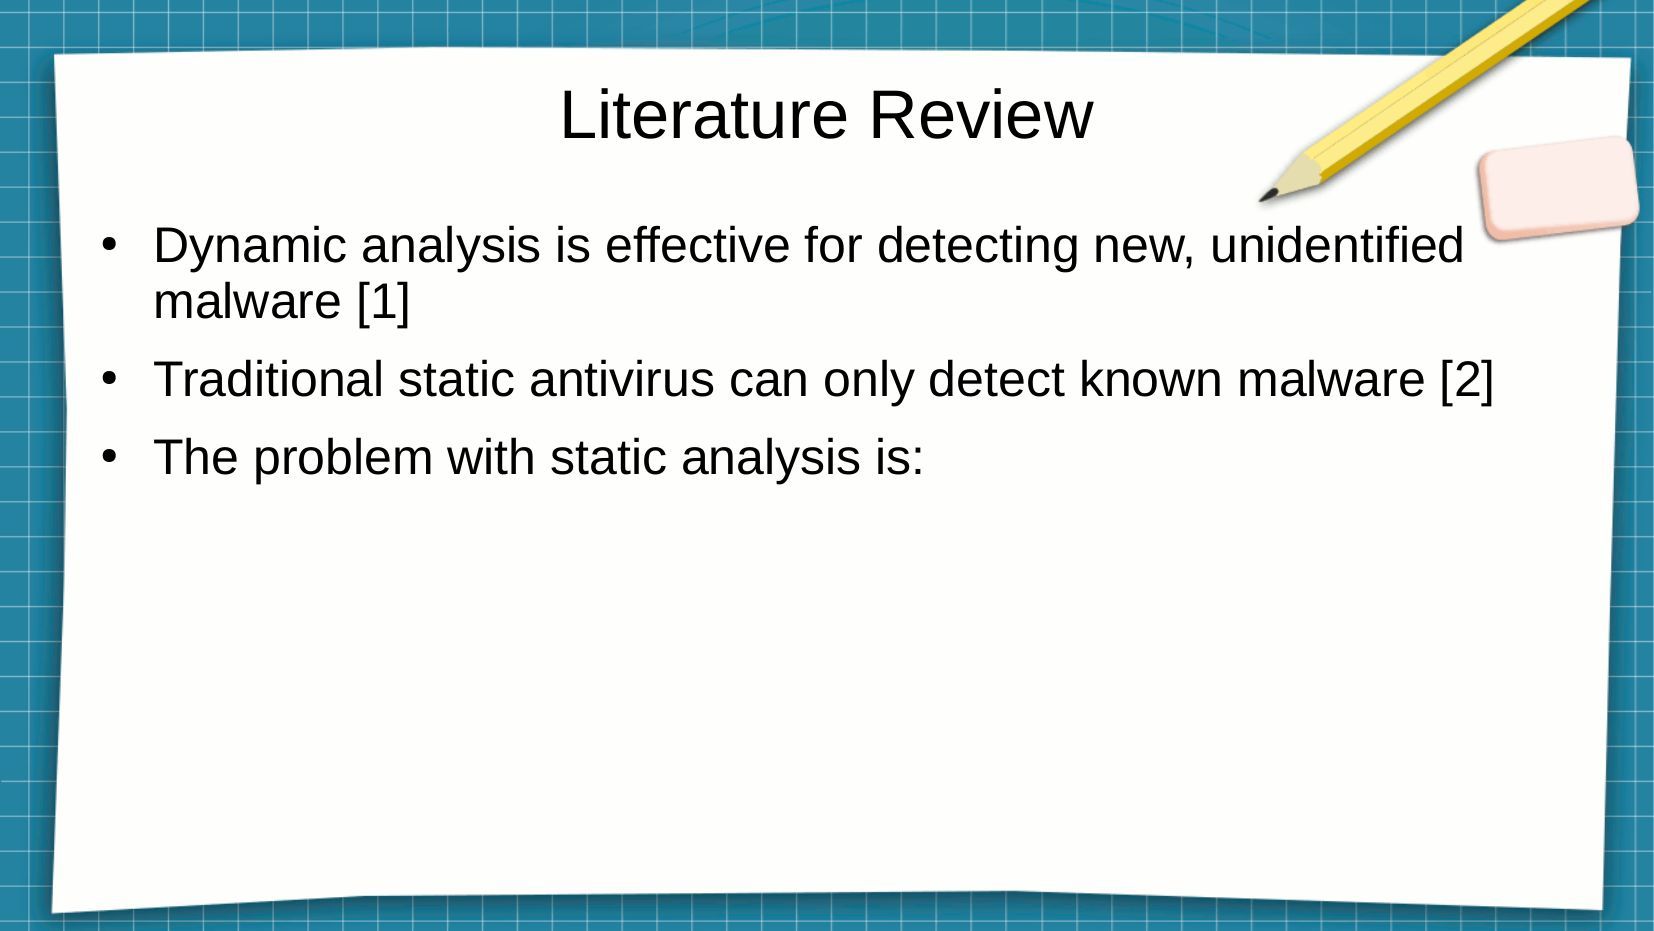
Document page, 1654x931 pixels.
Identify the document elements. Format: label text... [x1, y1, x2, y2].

picture [0, 0, 1654, 931]
list Dynamic analysis is effective for detecting new, unidentified malware [1] Traditional static antivirus can only detect known malware [2] The problem with static analysis is: [82, 217, 1571, 788]
title Literature Review [82, 37, 1571, 193]
